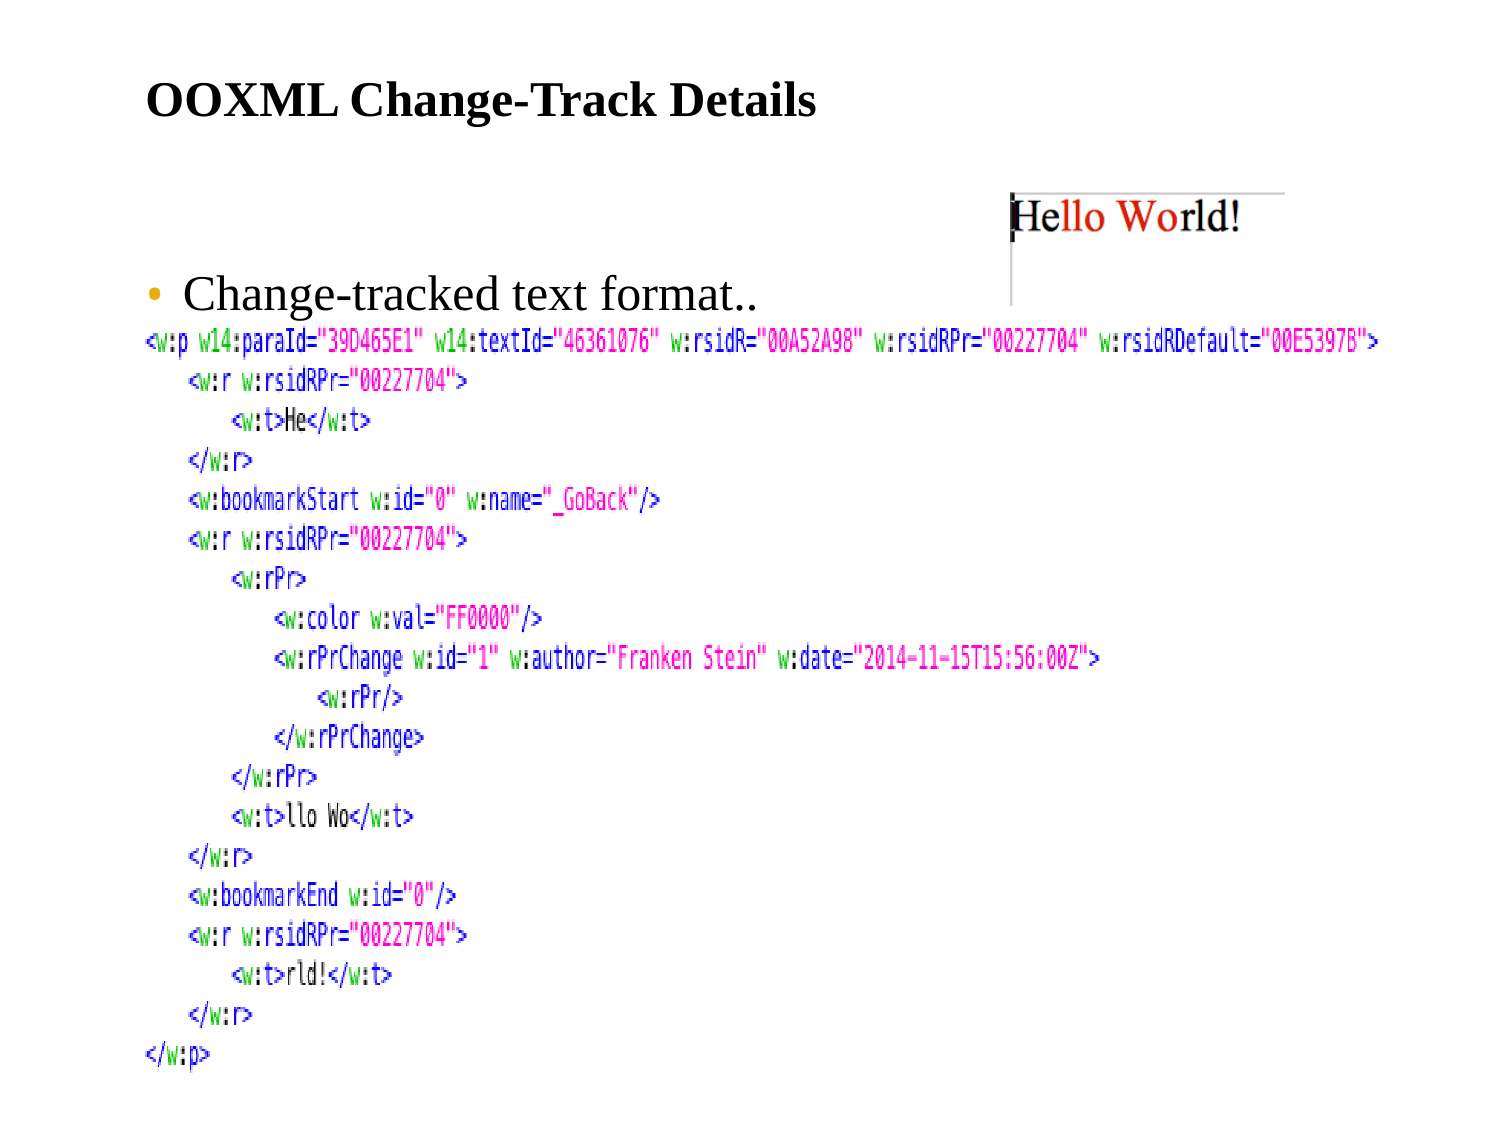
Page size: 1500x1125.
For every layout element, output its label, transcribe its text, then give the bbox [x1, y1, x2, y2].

picture [967, 124, 1285, 306]
list Change-tracked text format.. [145, 265, 1423, 1009]
picture [145, 326, 1381, 1073]
title OOXML Change-Track Details [145, 67, 1388, 219]
